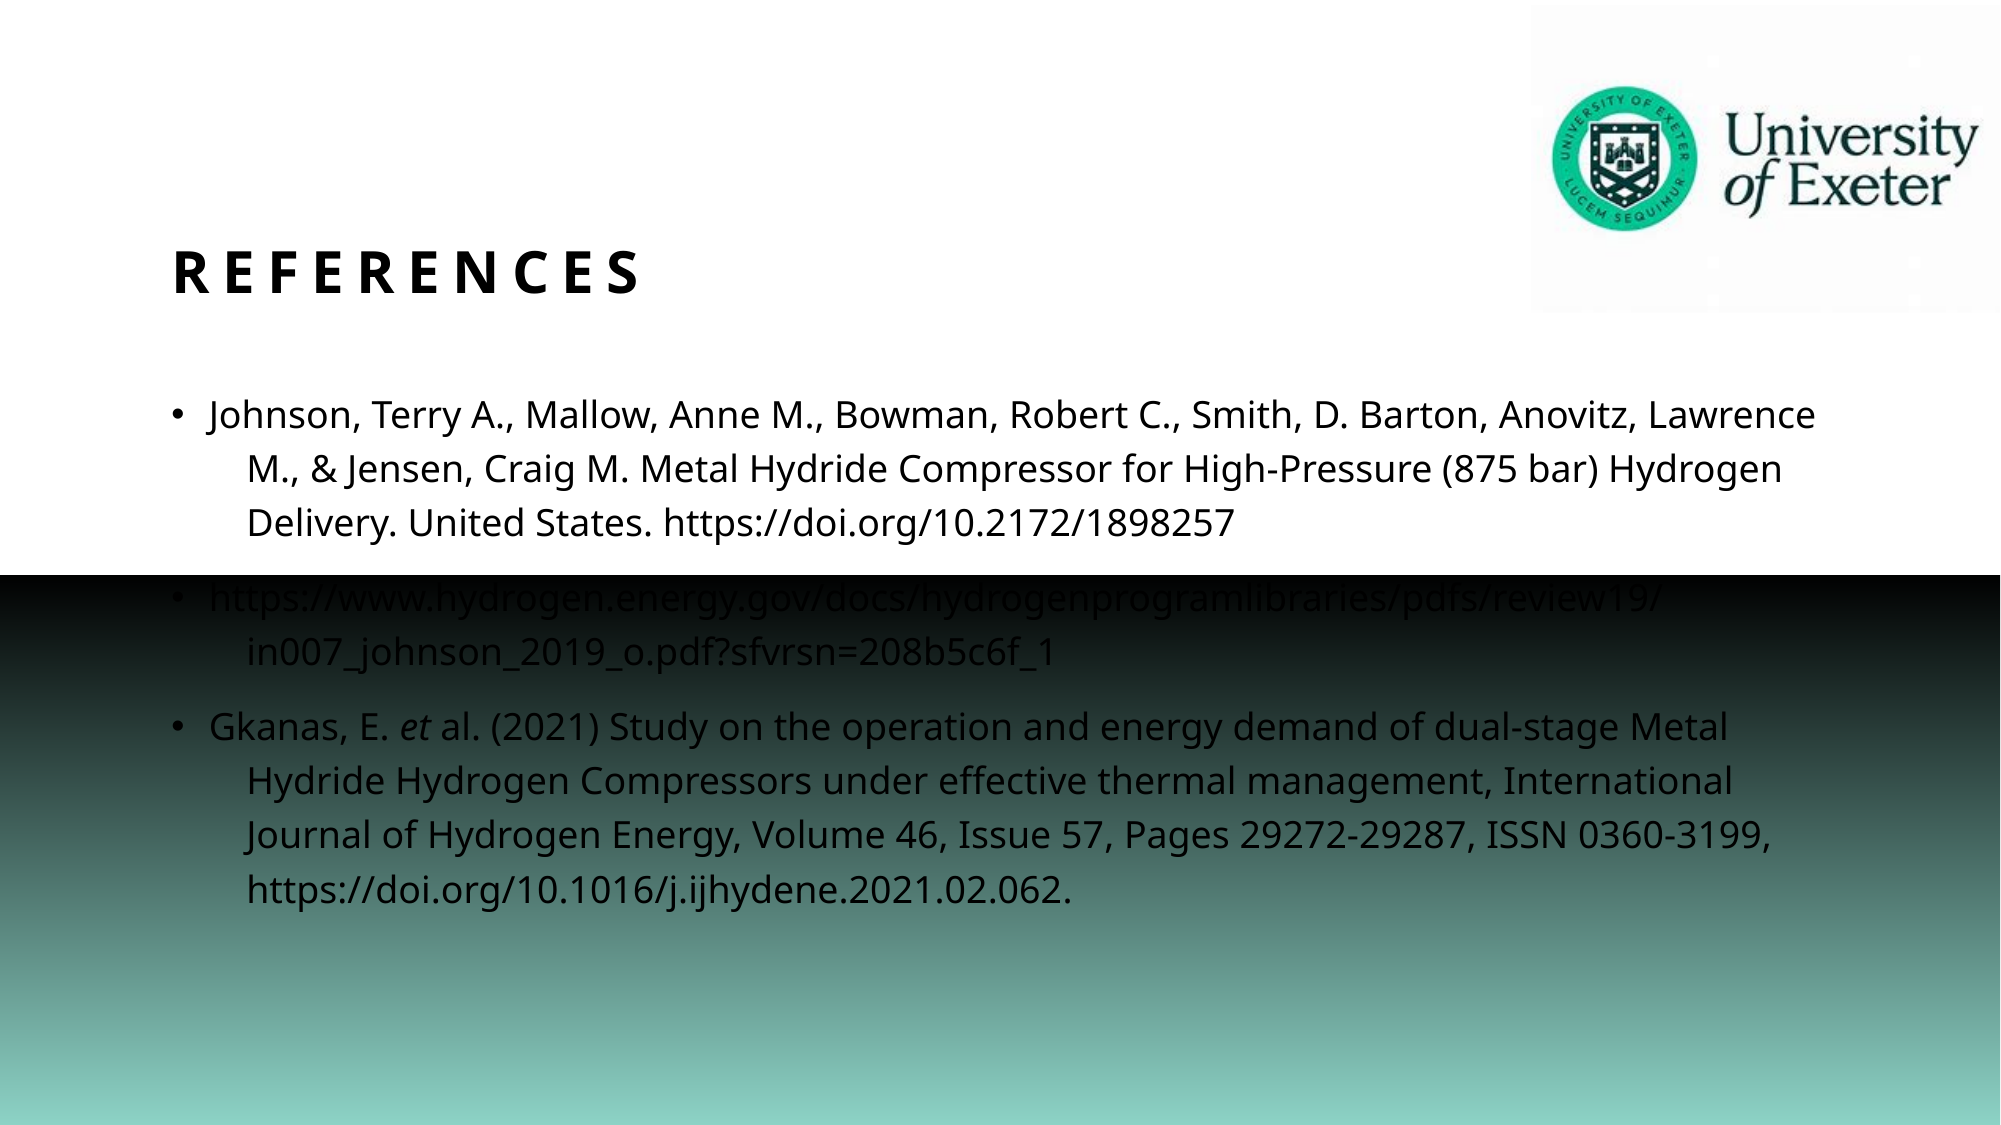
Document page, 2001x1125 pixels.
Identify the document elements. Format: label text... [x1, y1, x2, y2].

title References [156, 124, 1531, 313]
list Johnson, Terry A., Mallow, Anne M., Bowman, Robert C., Smith, D. Barton, Anovitz, Lawrence M., & Jensen, Craig M. Metal Hydride Compressor for High-Pressure (875 bar) Hydrogen Delivery. United States. https://doi.org/10.2172/1898257 https://www.hydrogen.energy.gov/docs/hydrogenprogramlibraries/pdfs/review19/in007_johnson_2019_o.pdf?sfvrsn=208b5c6f_1 Gkanas, E. et al. (2021) Study on the operation and energy demand of dual-stage Metal Hydride Hydrogen Compressors under effective thermal management, International Journal of Hydrogen Energy, Volume 46, Issue 57, Pages 29272-29287, ISSN 0360-3199, https://doi.org/10.1016/j.ijhydene.2021.02.062. [156, 375, 1844, 1014]
picture [1531, 5, 2000, 313]
